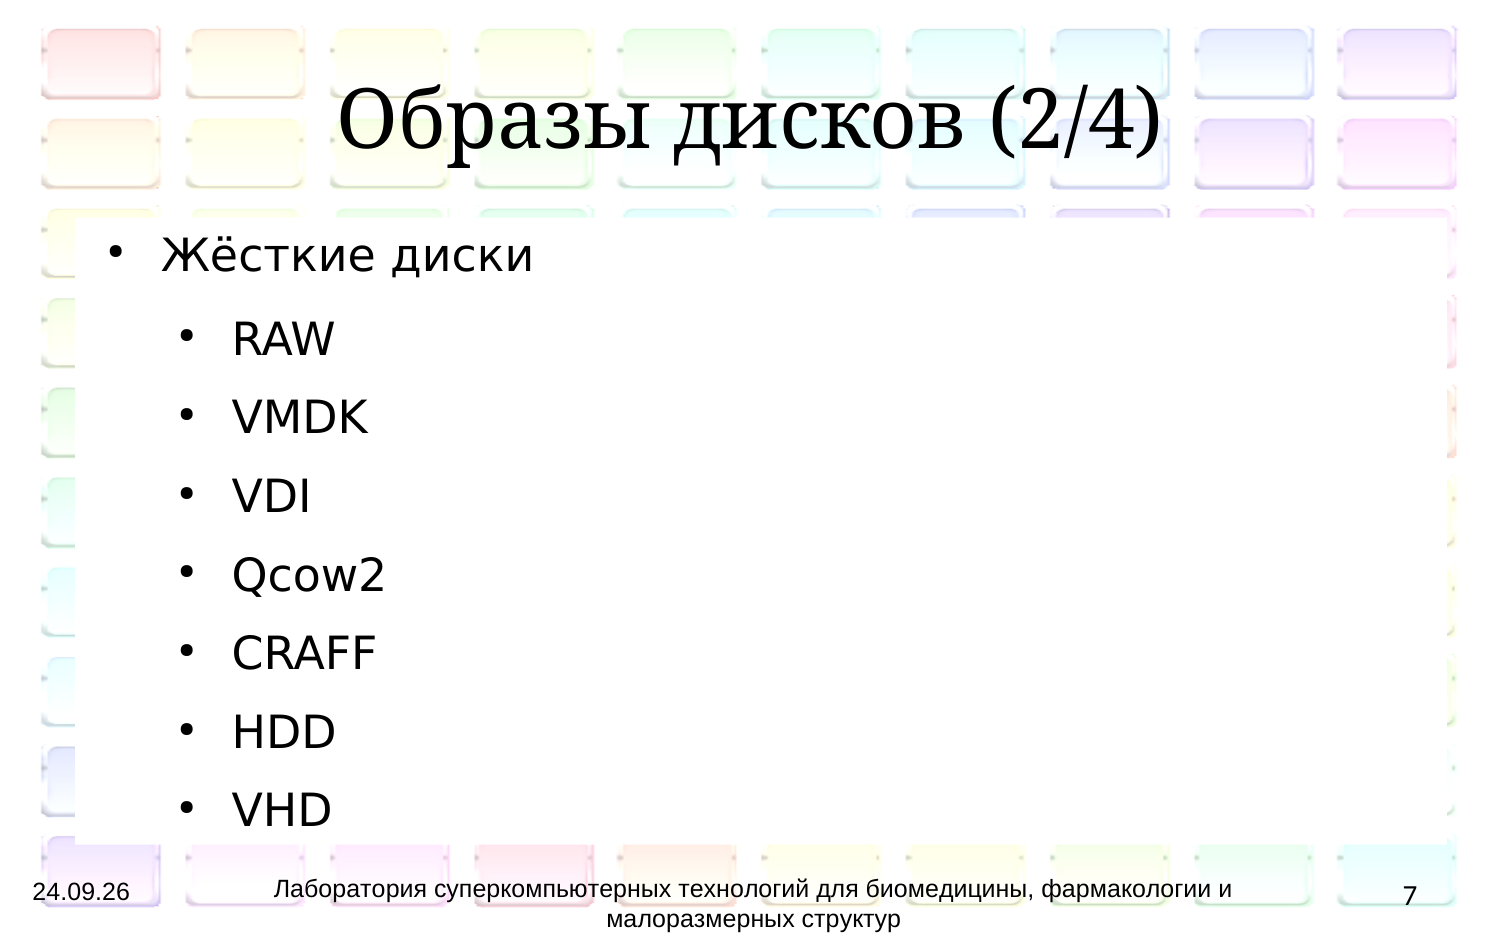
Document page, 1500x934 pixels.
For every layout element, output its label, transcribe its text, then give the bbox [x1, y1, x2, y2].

picture [0, 0, 1500, 934]
text_box 11.03.12 [17, 868, 184, 918]
text_box <номер> [1387, 868, 1473, 918]
text_box Лаборатория суперкомпьютерных технологий для биомедицины, фармакологии и малоразмерных структур [171, 864, 1338, 915]
list Жёсткие диски RAW VMDK VDI Qcow2 CRAFF HDD VHD [75, 217, 1447, 845]
title Образы дисков (2/4) [75, 37, 1426, 193]
